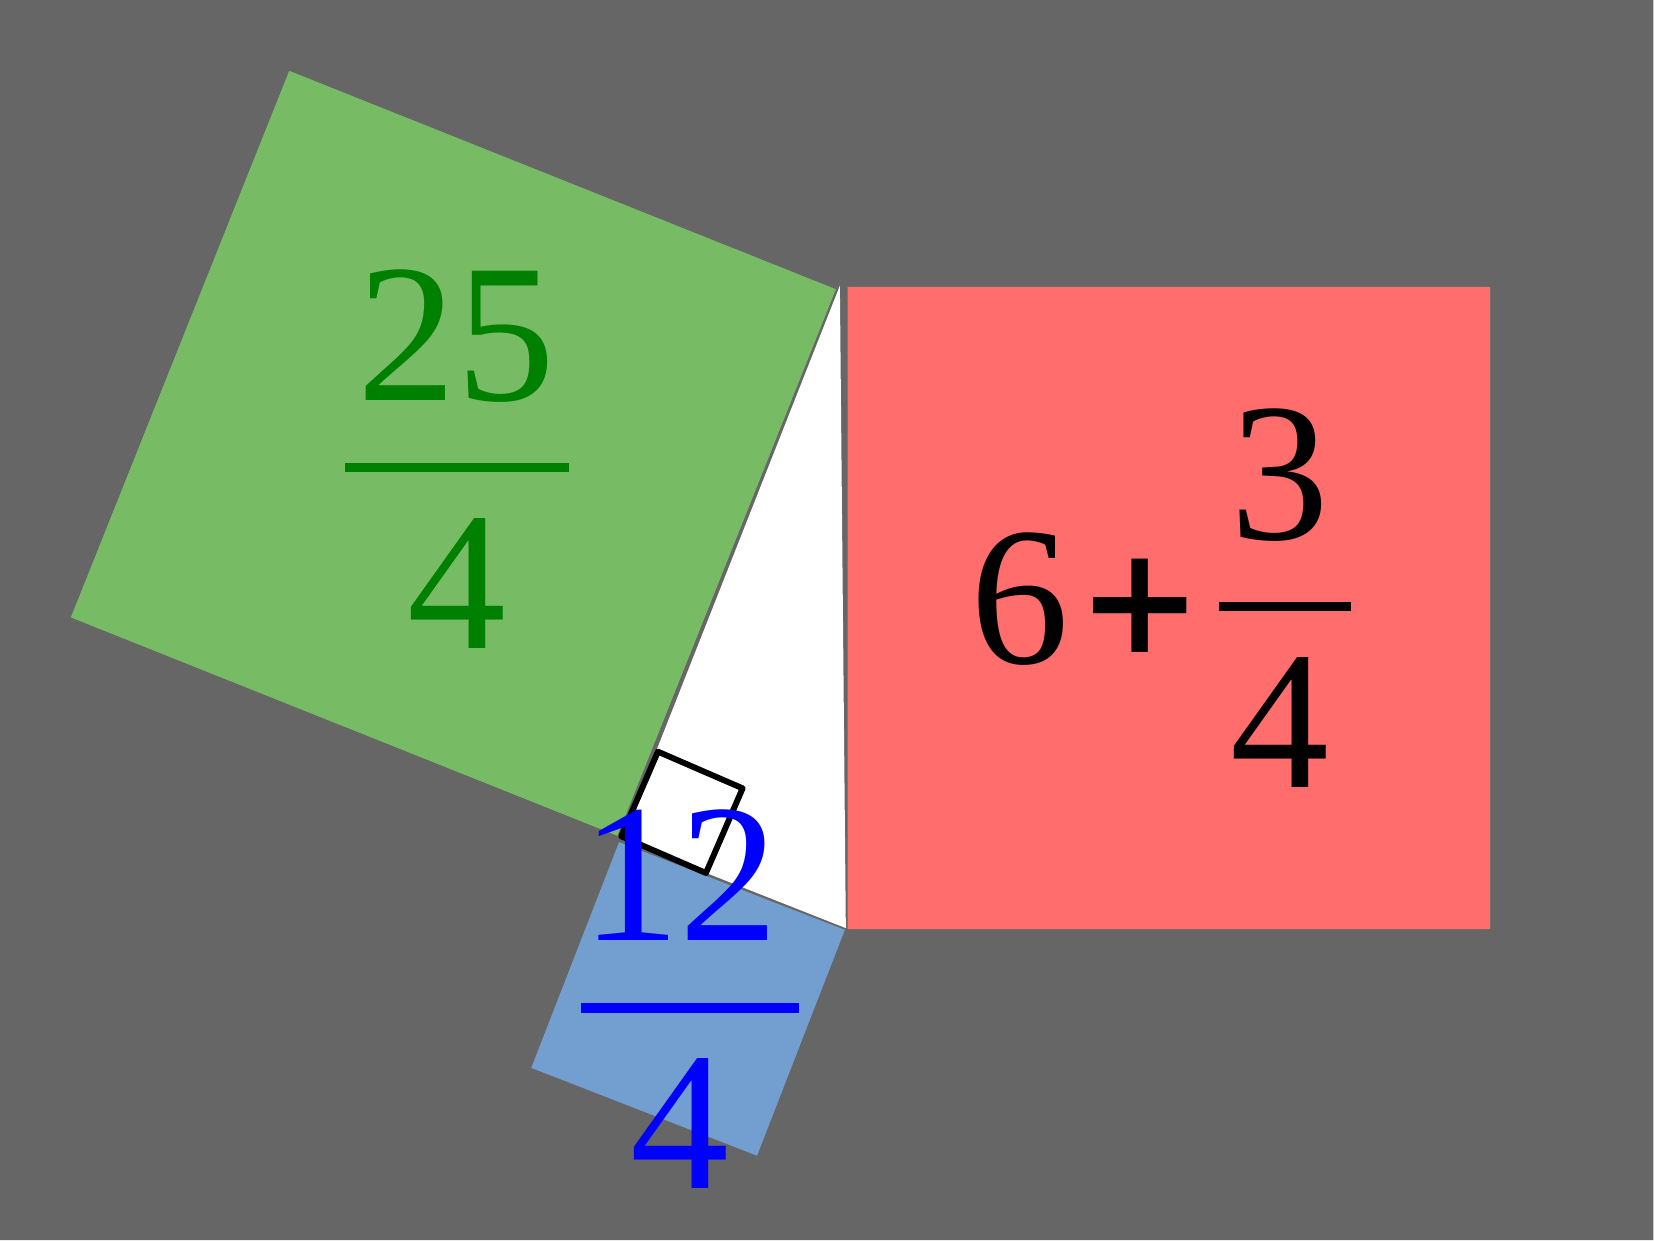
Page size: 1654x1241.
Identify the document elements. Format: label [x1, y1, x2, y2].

text_box [0, 0, 1654, 1241]
chart [519, 767, 851, 1238]
chart [283, 227, 621, 697]
chart [921, 366, 1411, 836]
